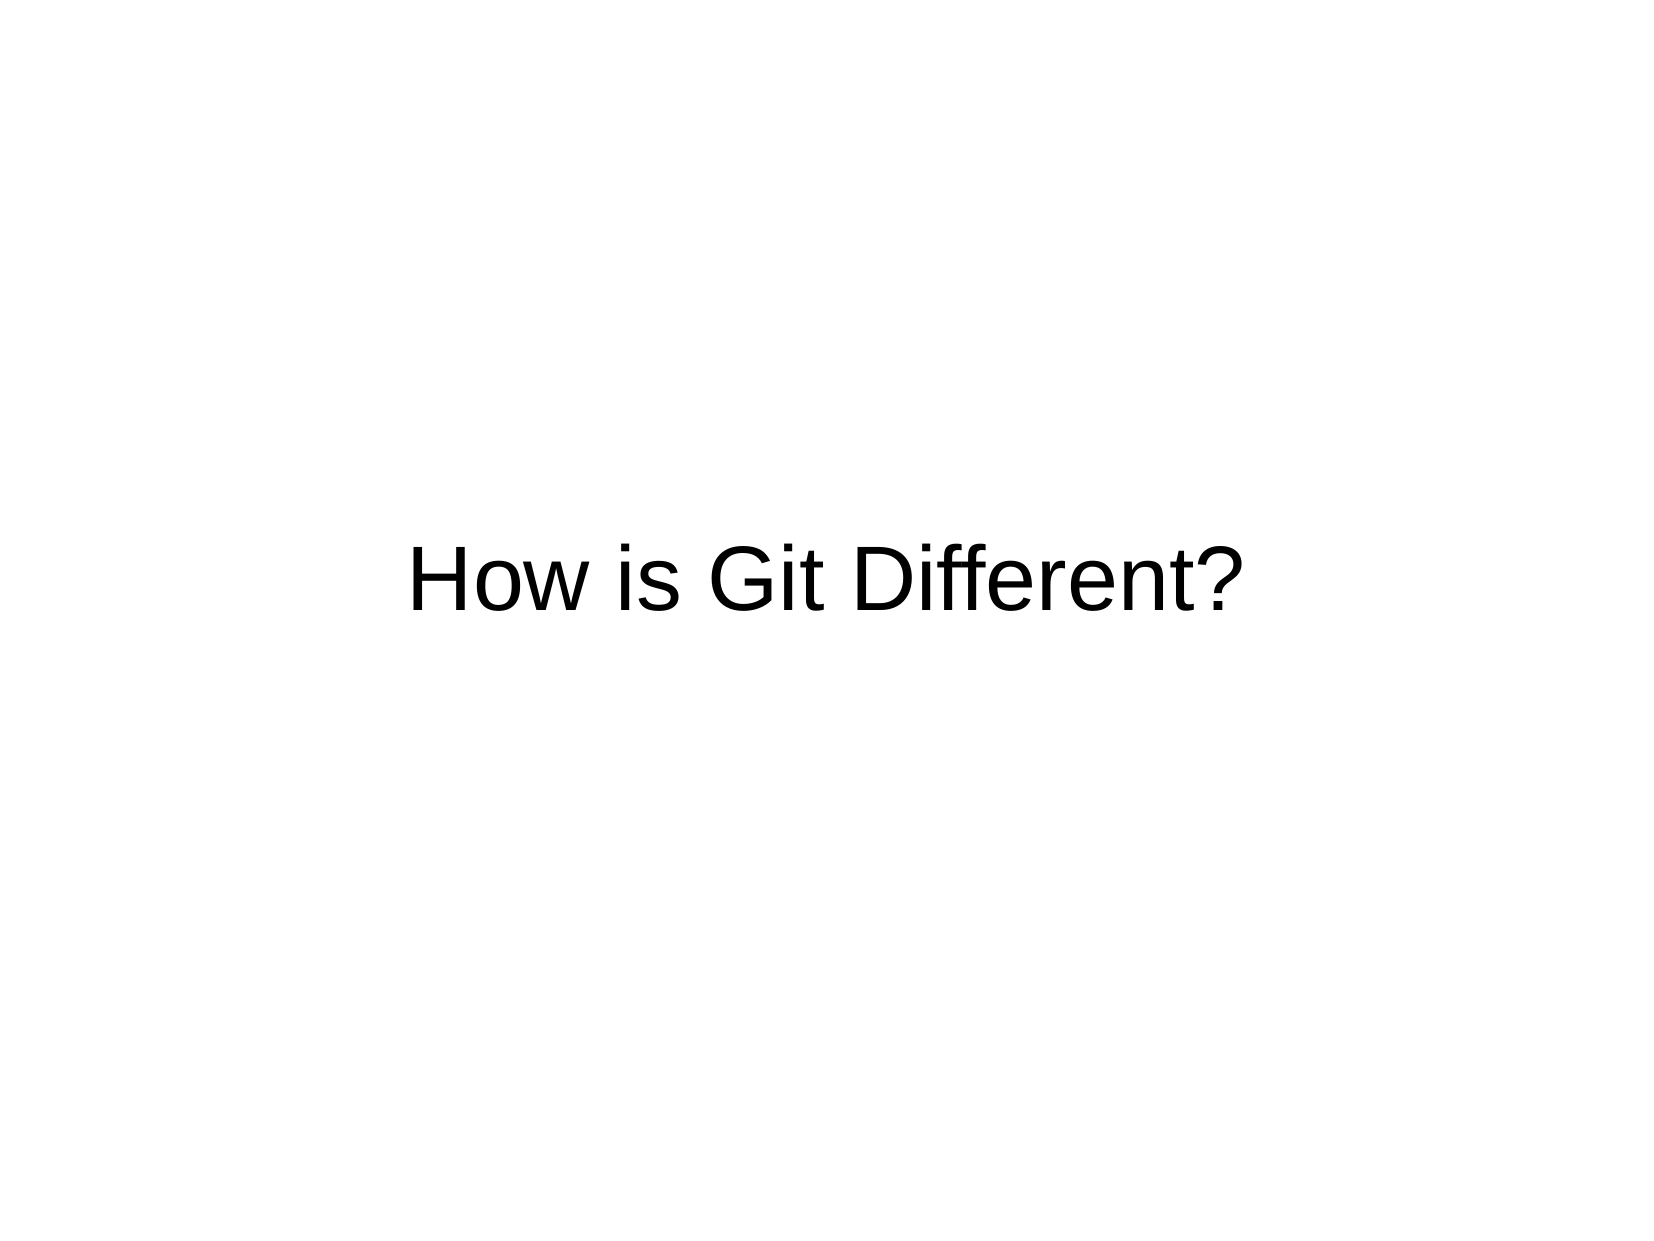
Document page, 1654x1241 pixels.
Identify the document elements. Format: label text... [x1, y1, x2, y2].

subtitle How is Git Different? [82, 49, 1571, 1109]
